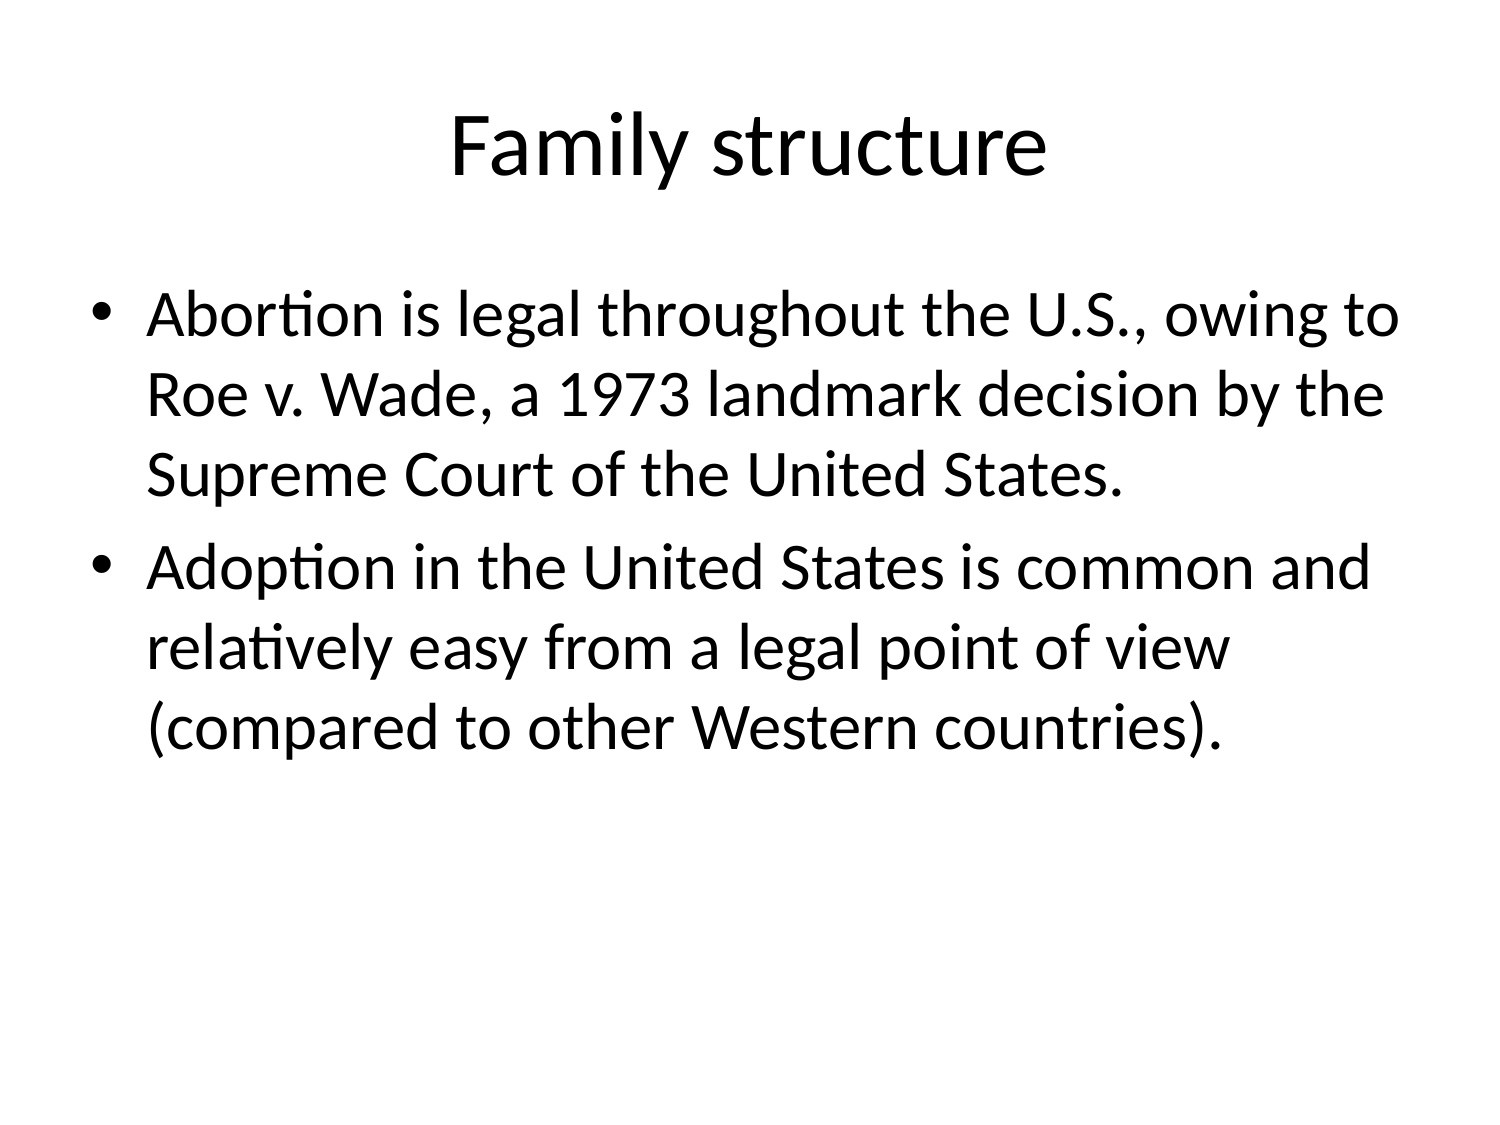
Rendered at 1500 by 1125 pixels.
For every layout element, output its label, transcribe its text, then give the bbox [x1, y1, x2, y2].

title Family structure [75, 45, 1425, 233]
list Abortion is legal throughout the U.S., owing to Roe v. Wade, a 1973 landmark decision by the Supreme Court of the United States. Adoption in the United States is common and relatively easy from a legal point of view (compared to other Western countries). [75, 262, 1425, 1005]
